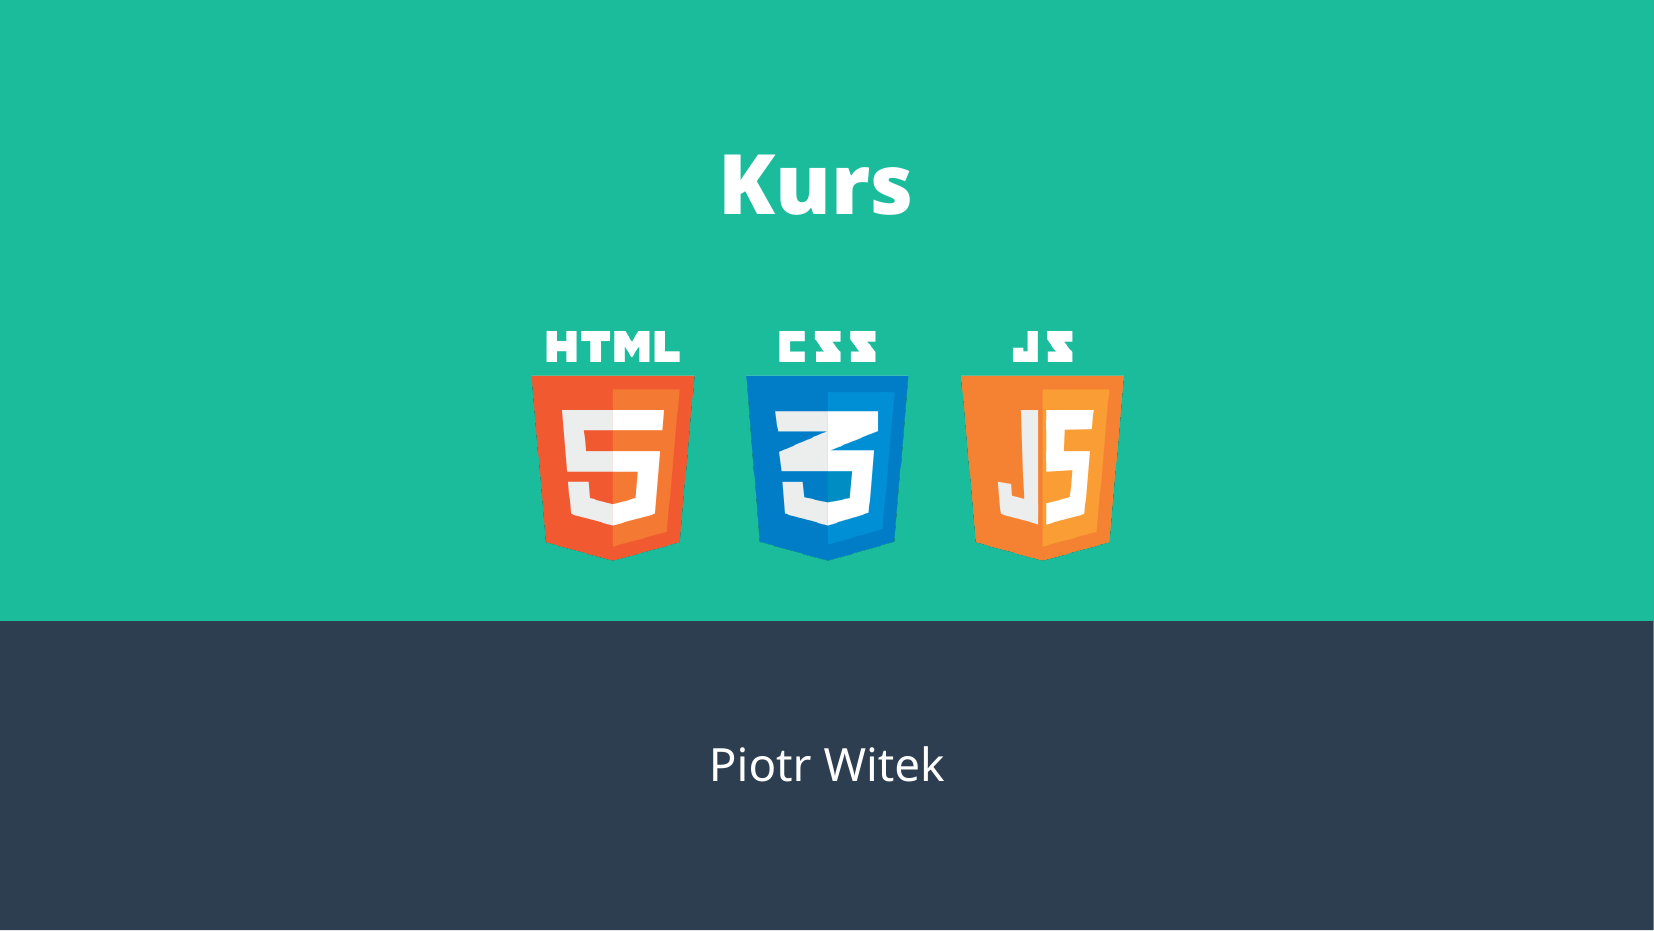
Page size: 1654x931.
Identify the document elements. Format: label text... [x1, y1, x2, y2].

picture [531, 330, 1124, 562]
title Kurs [59, 81, 1595, 227]
subtitle Piotr Witek [59, 642, 1595, 886]
